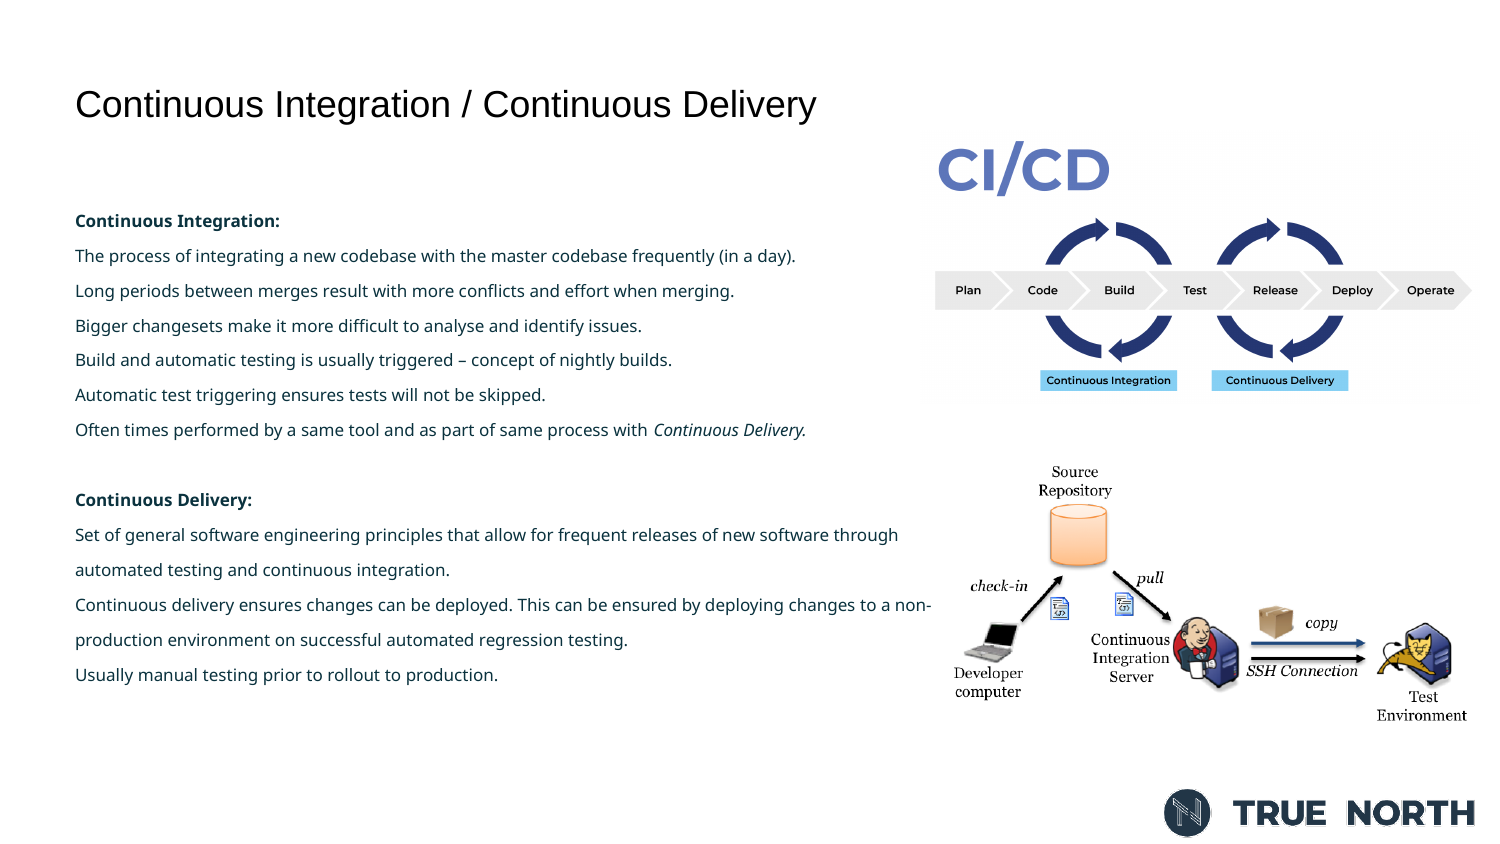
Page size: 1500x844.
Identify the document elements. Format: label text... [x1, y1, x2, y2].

picture [942, 455, 1480, 729]
picture [920, 130, 1480, 404]
list Continuous Integration: The process of integrating a new codebase with the master codebase frequently (in a day). Long periods between merges result with more conflicts and effort when merging. Bigger changesets make it more difficult to analyse and identify issues. Build and automatic testing is usually triggered – concept of nightly builds. Automatic test triggering ensures tests will not be skipped. Often times performed by a same tool and as part of same process with Continuous Delivery. Continuous Delivery: Set of general software engineering principles that allow for frequent releases of new software through automated testing and continuous integration. Continuous delivery ensures changes can be deployed. This can be ensured by deploying changes to a non-production environment on successful automated regression testing. Usually manual testing prior to rollout to production. [75, 197, 938, 687]
title Continuous Integration / Continuous Delivery [75, 33, 1425, 175]
picture [1162, 787, 1475, 838]
